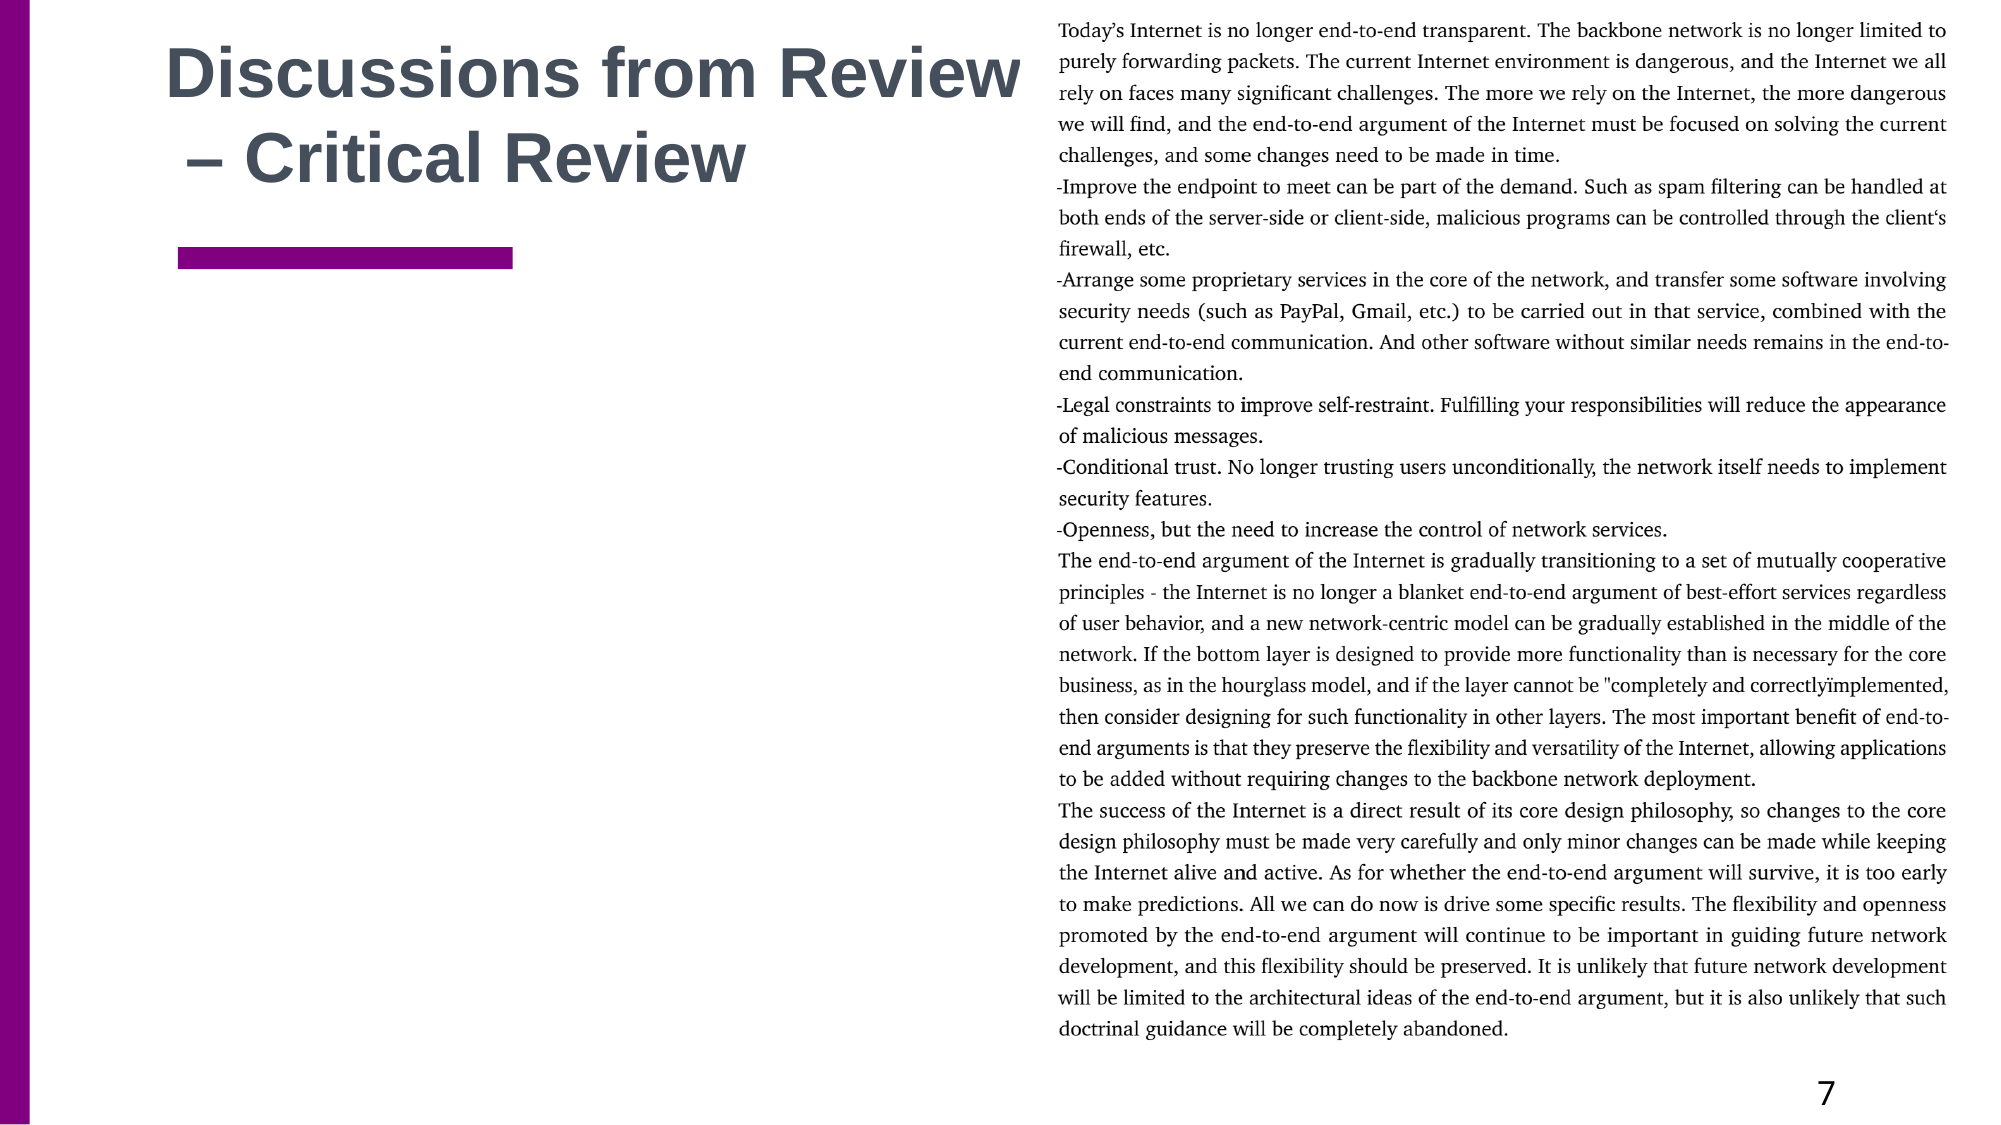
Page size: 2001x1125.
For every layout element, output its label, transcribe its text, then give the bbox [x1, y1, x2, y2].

text_box Discussions from Reviews – Critical Review [151, 0, 1020, 212]
picture [1020, 0, 1996, 1066]
